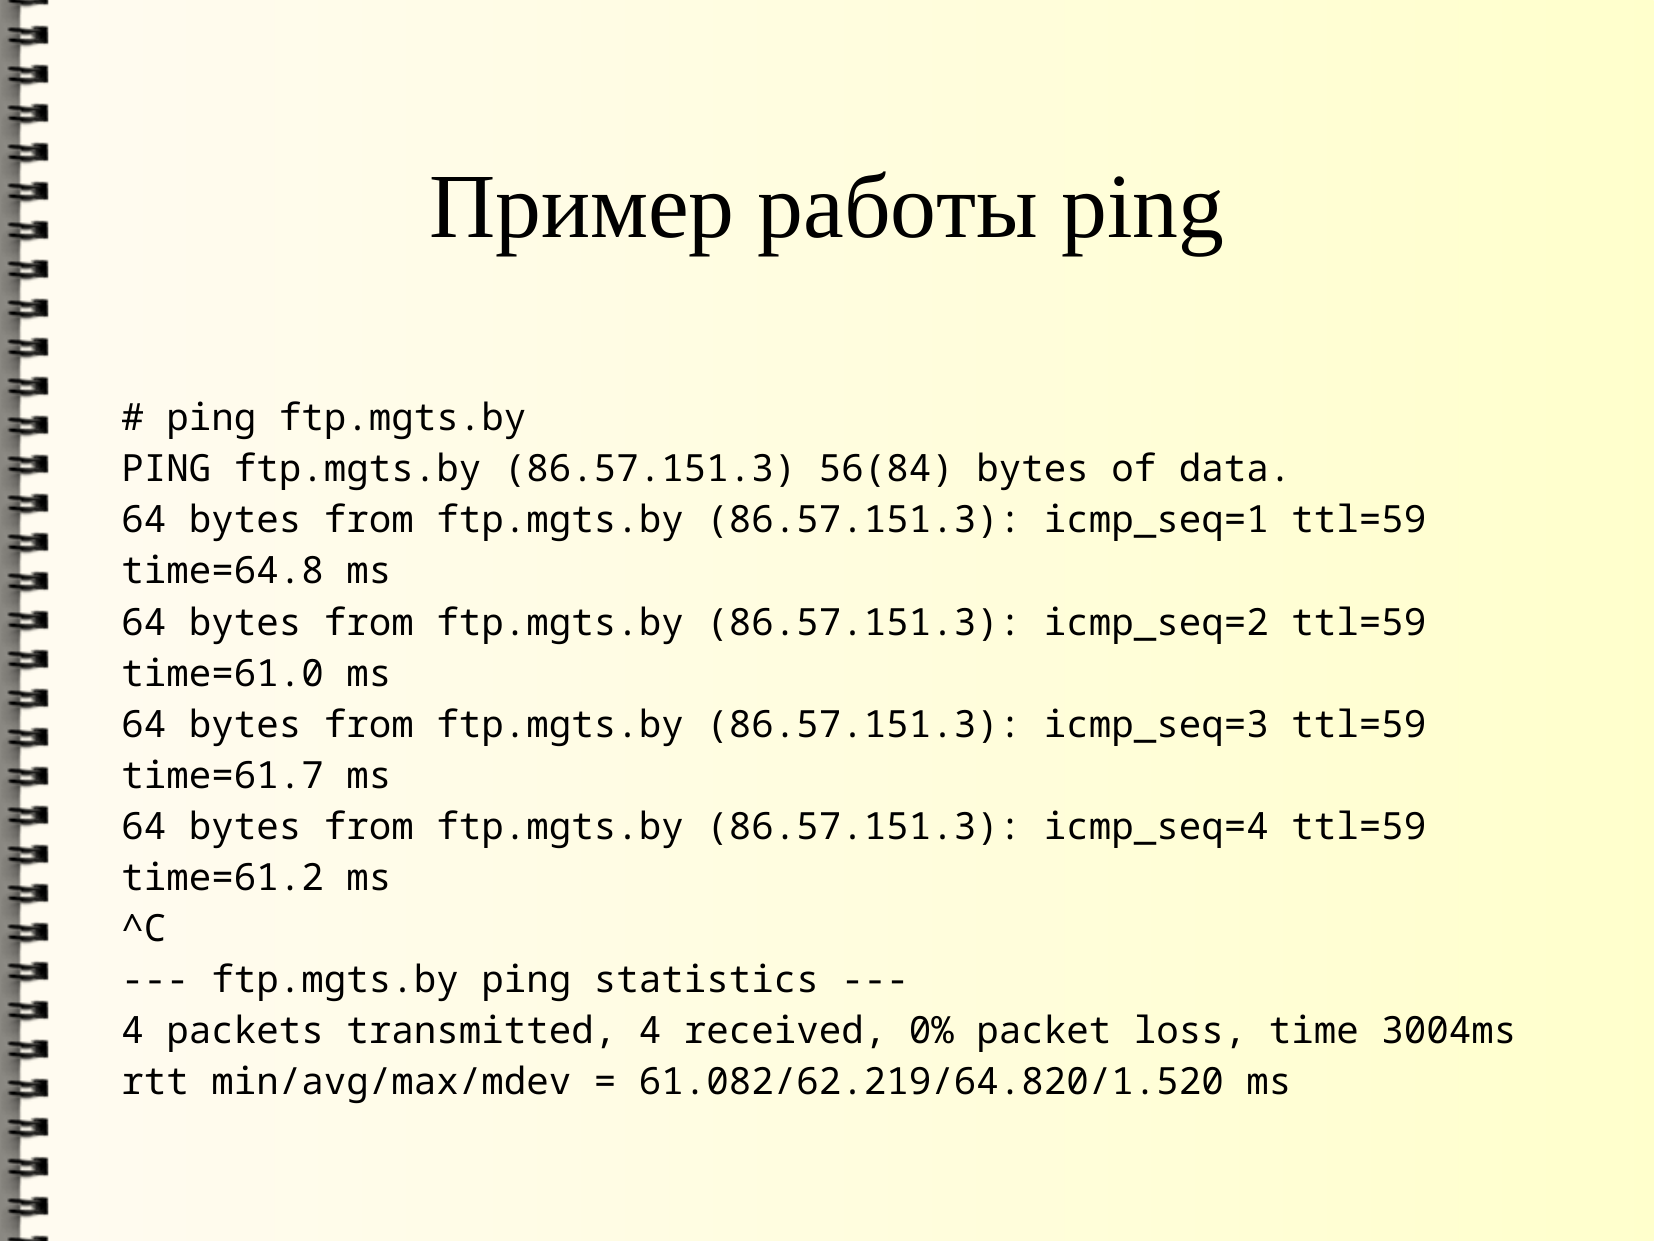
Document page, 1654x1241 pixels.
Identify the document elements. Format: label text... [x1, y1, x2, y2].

title Пример работы ping [121, 110, 1534, 303]
subtitle # ping ftp.mgts.by PING ftp.mgts.by (86.57.151.3) 56(84) bytes of data. 64 bytes from ftp.mgts.by (86.57.151.3): icmp_seq=1 ttl=59 time=64.8 ms 64 bytes from ftp.mgts.by (86.57.151.3): icmp_seq=2 ttl=59 time=61.0 ms 64 bytes from ftp.mgts.by (86.57.151.3): icmp_seq=3 ttl=59 time=61.7 ms 64 bytes from ftp.mgts.by (86.57.151.3): icmp_seq=4 ttl=59 time=61.2 ms ^C --- ftp.mgts.by ping statistics --- 4 packets transmitted, 4 received, 0% packet loss, time 3004ms rtt min/avg/max/mdev = 61.082/62.219/64.820/1.520 ms [121, 346, 1534, 1150]
picture [0, 0, 1654, 1241]
